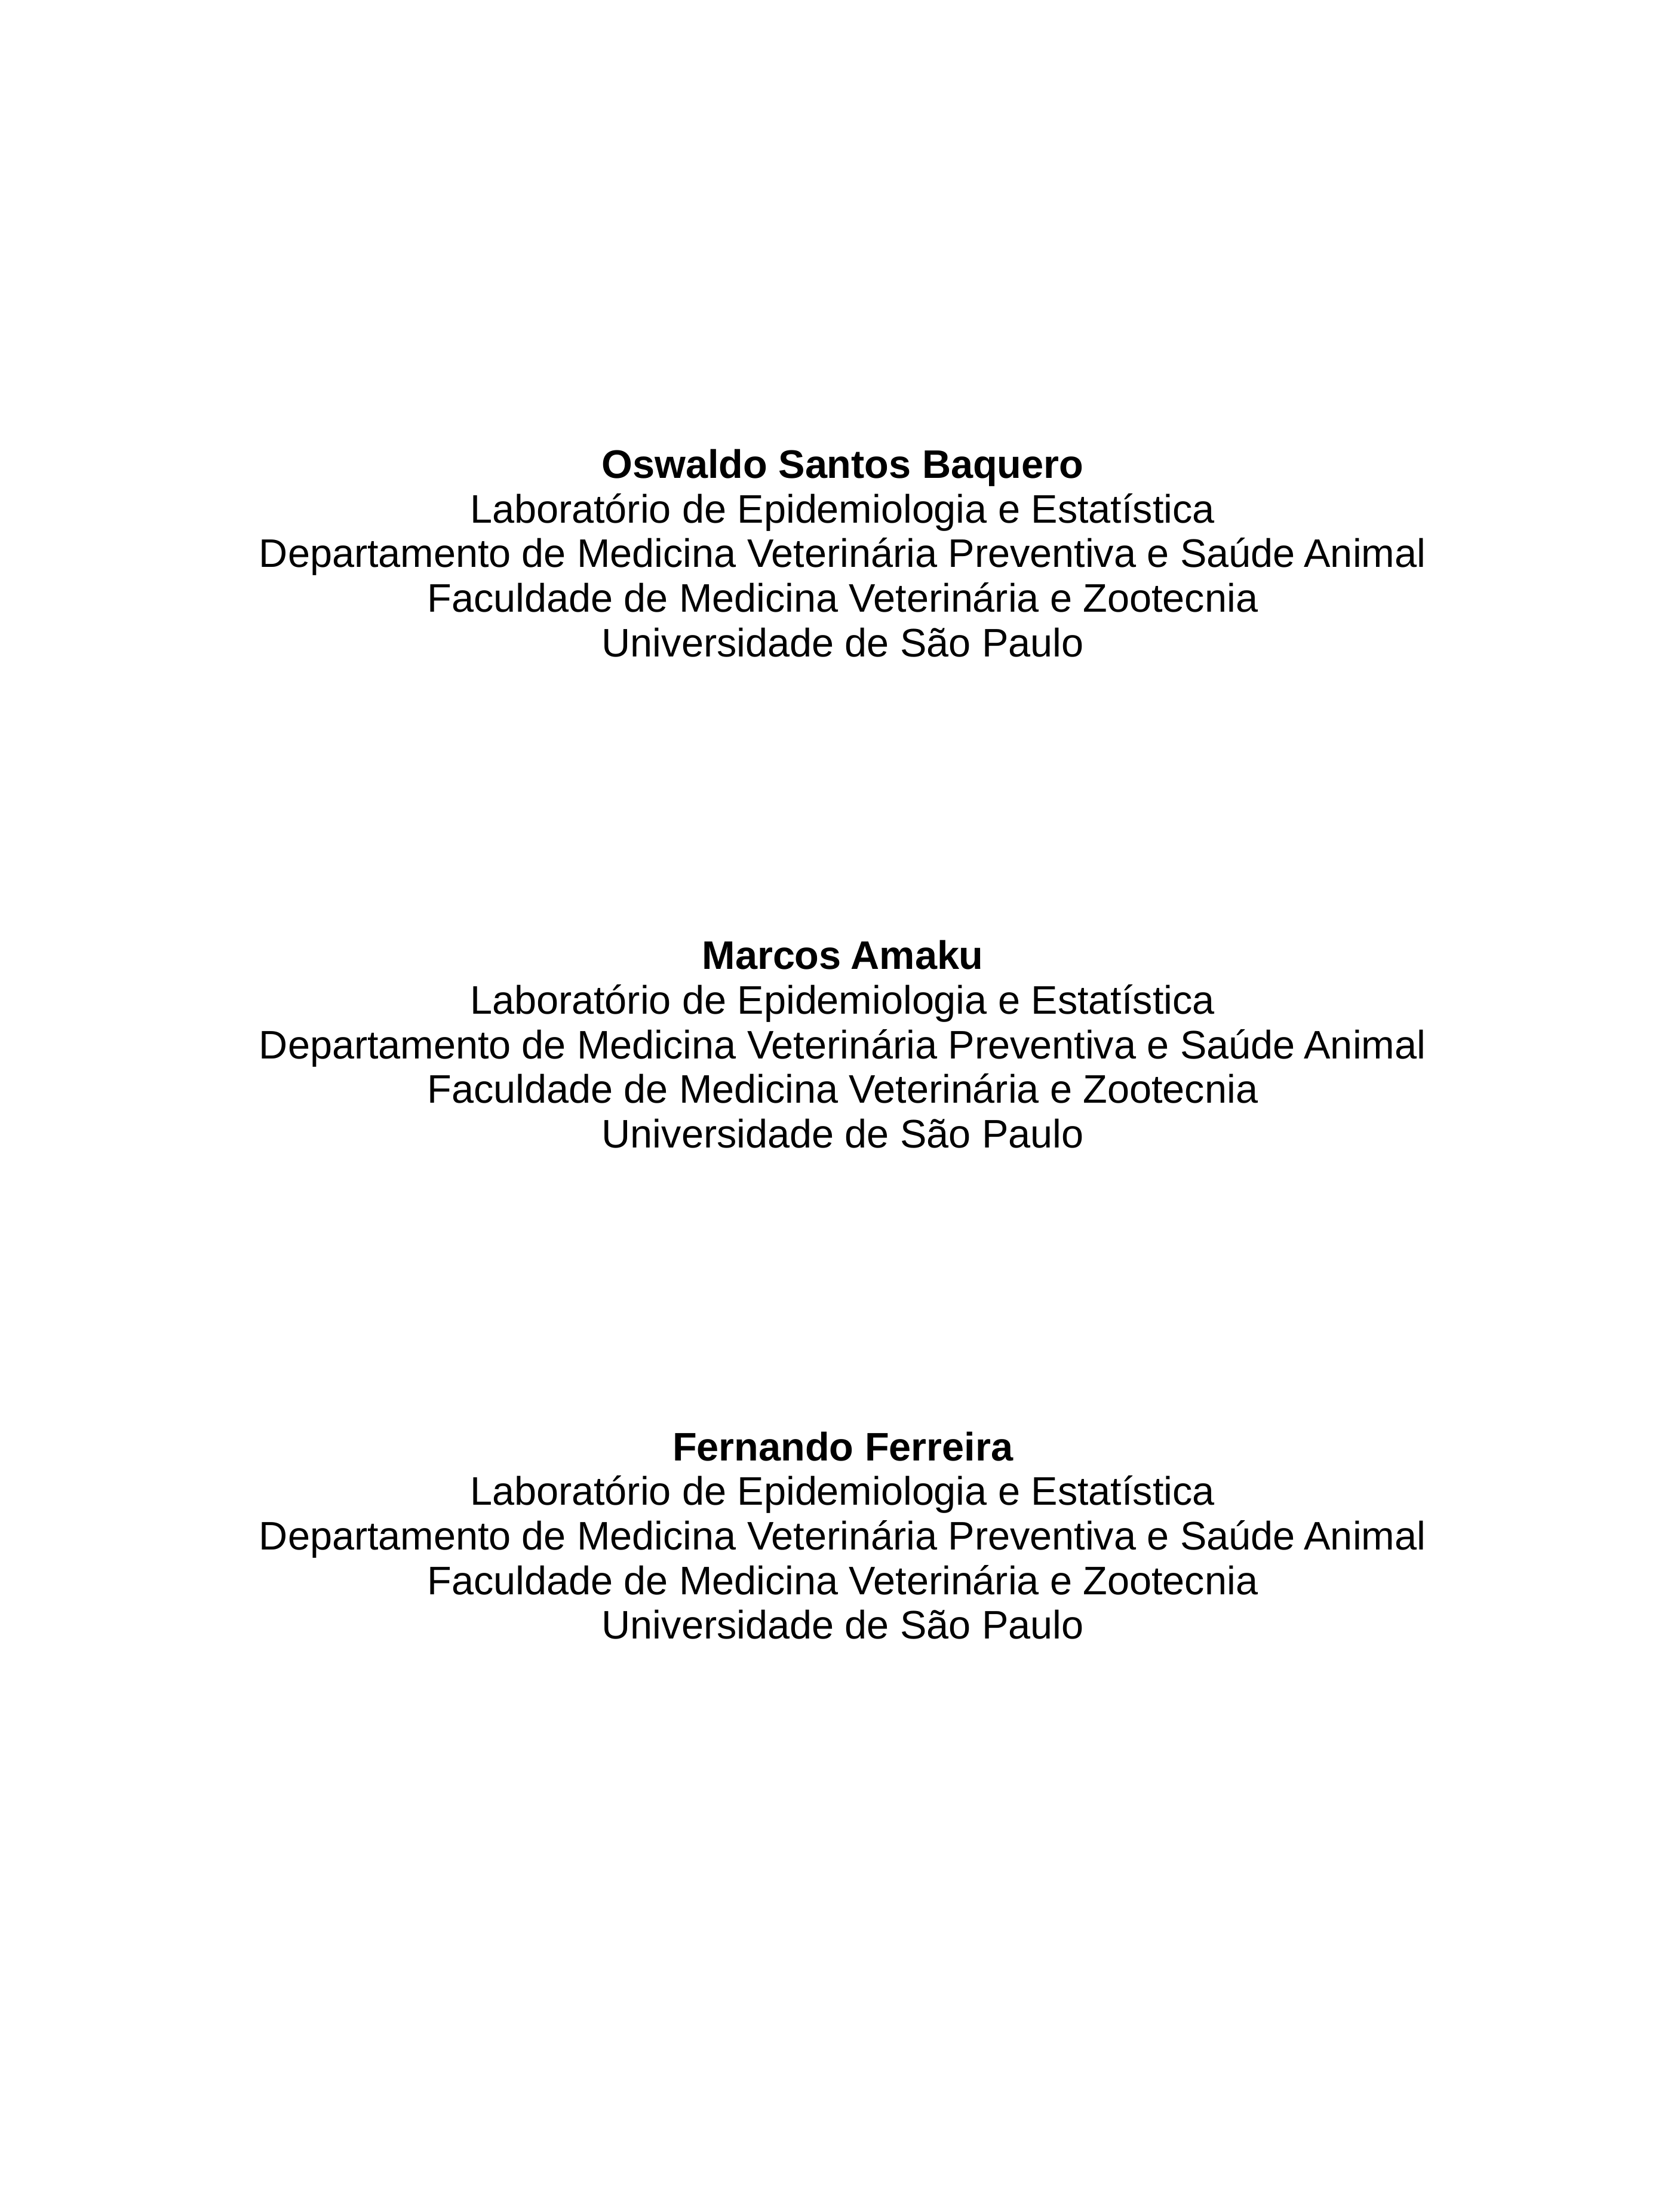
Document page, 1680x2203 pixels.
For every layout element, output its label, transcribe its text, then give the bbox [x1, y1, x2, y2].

text_box Oswaldo Santos Baquero Laboratório de Epidemiologia e Estatística Departamento de Medicina Veterinária Preventiva e Saúde Animal Faculdade de Medicina Veterinária e Zootecnia Universidade de São Paulo Marcos Amaku Laboratório de Epidemiologia e Estatística Departamento de Medicina Veterinária Preventiva e Saúde Animal Faculdade de Medicina Veterinária e Zootecnia Universidade de São Paulo Fernando Ferreira Laboratório de Epidemiologia e Estatística Departamento de Medicina Veterinária Preventiva e Saúde Animal Faculdade de Medicina Veterinária e Zootecnia Universidade de São Paulo [250, 437, 1443, 1652]
